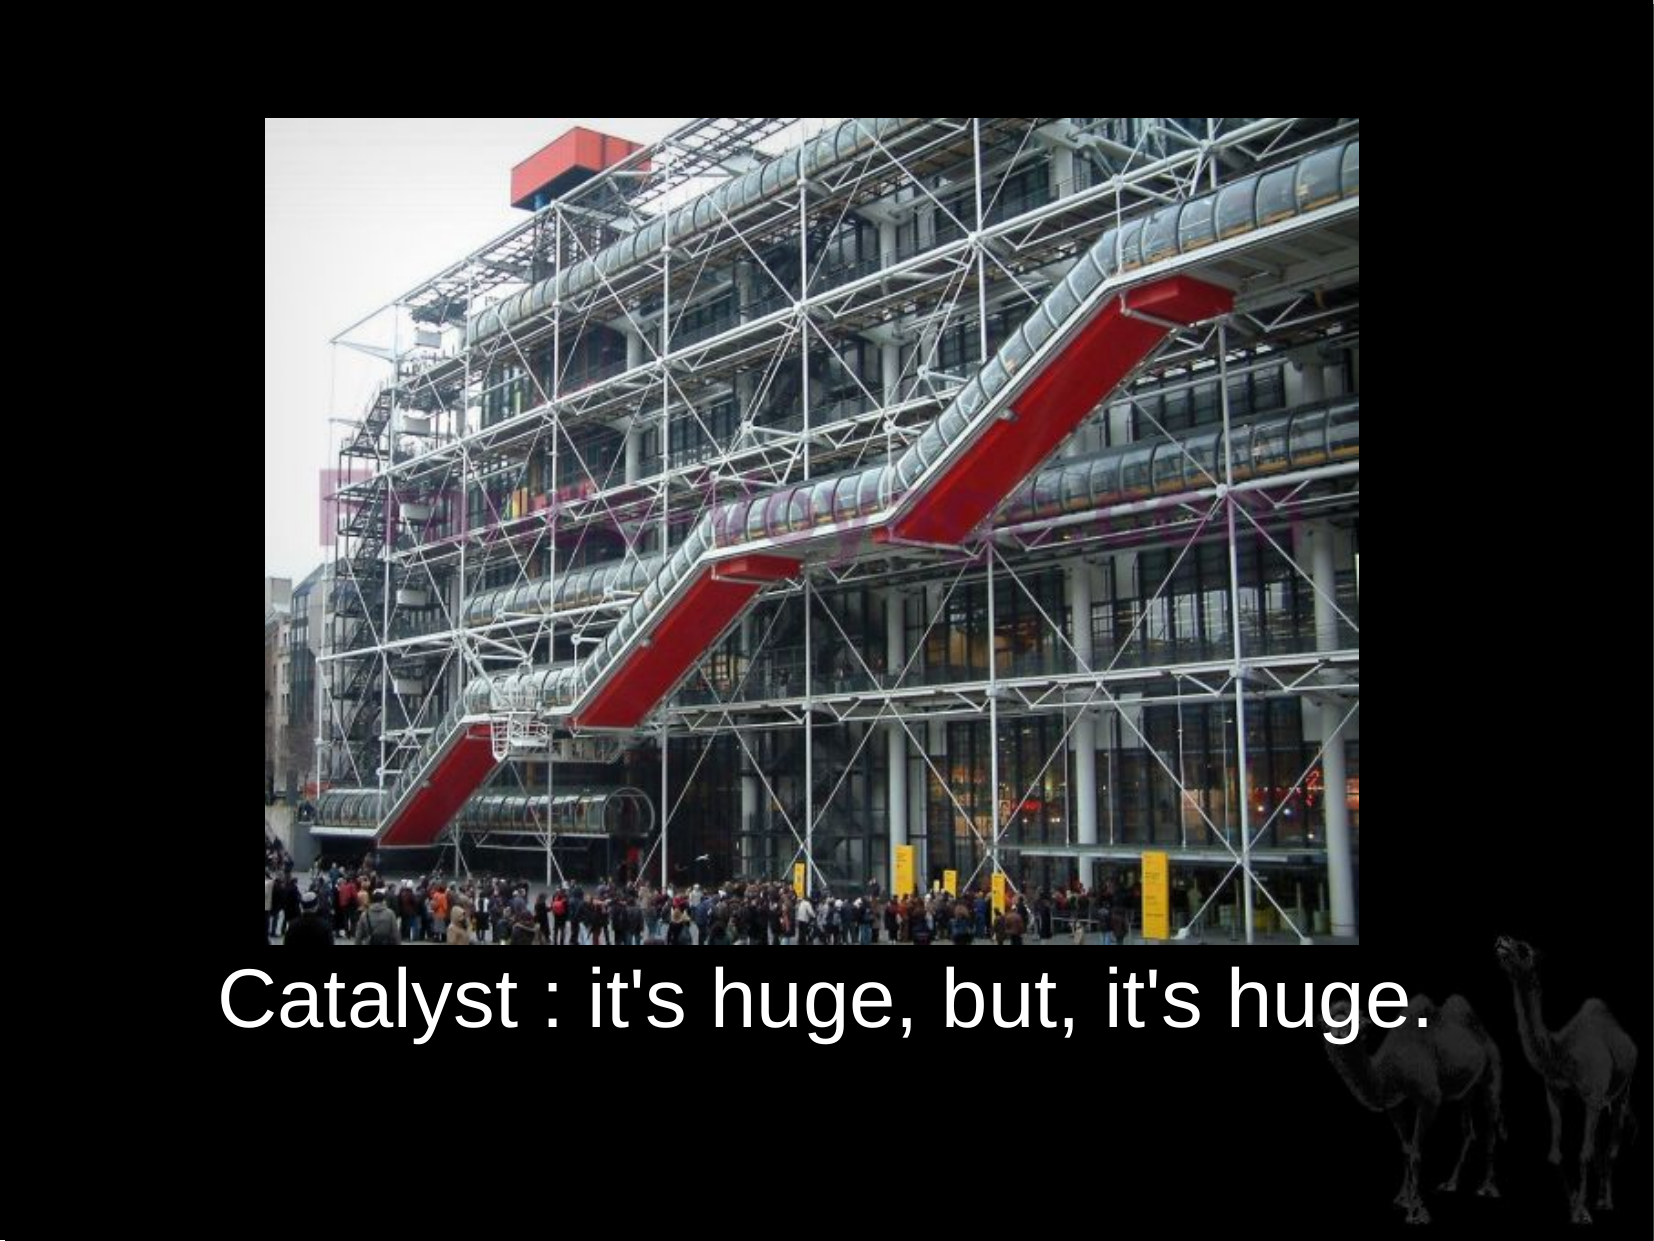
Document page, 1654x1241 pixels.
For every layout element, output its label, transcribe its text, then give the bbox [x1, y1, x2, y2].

picture [5, 4, 1654, 1241]
subtitle Catalyst : it's huge, but, it's huge. [82, 59, 1571, 1102]
